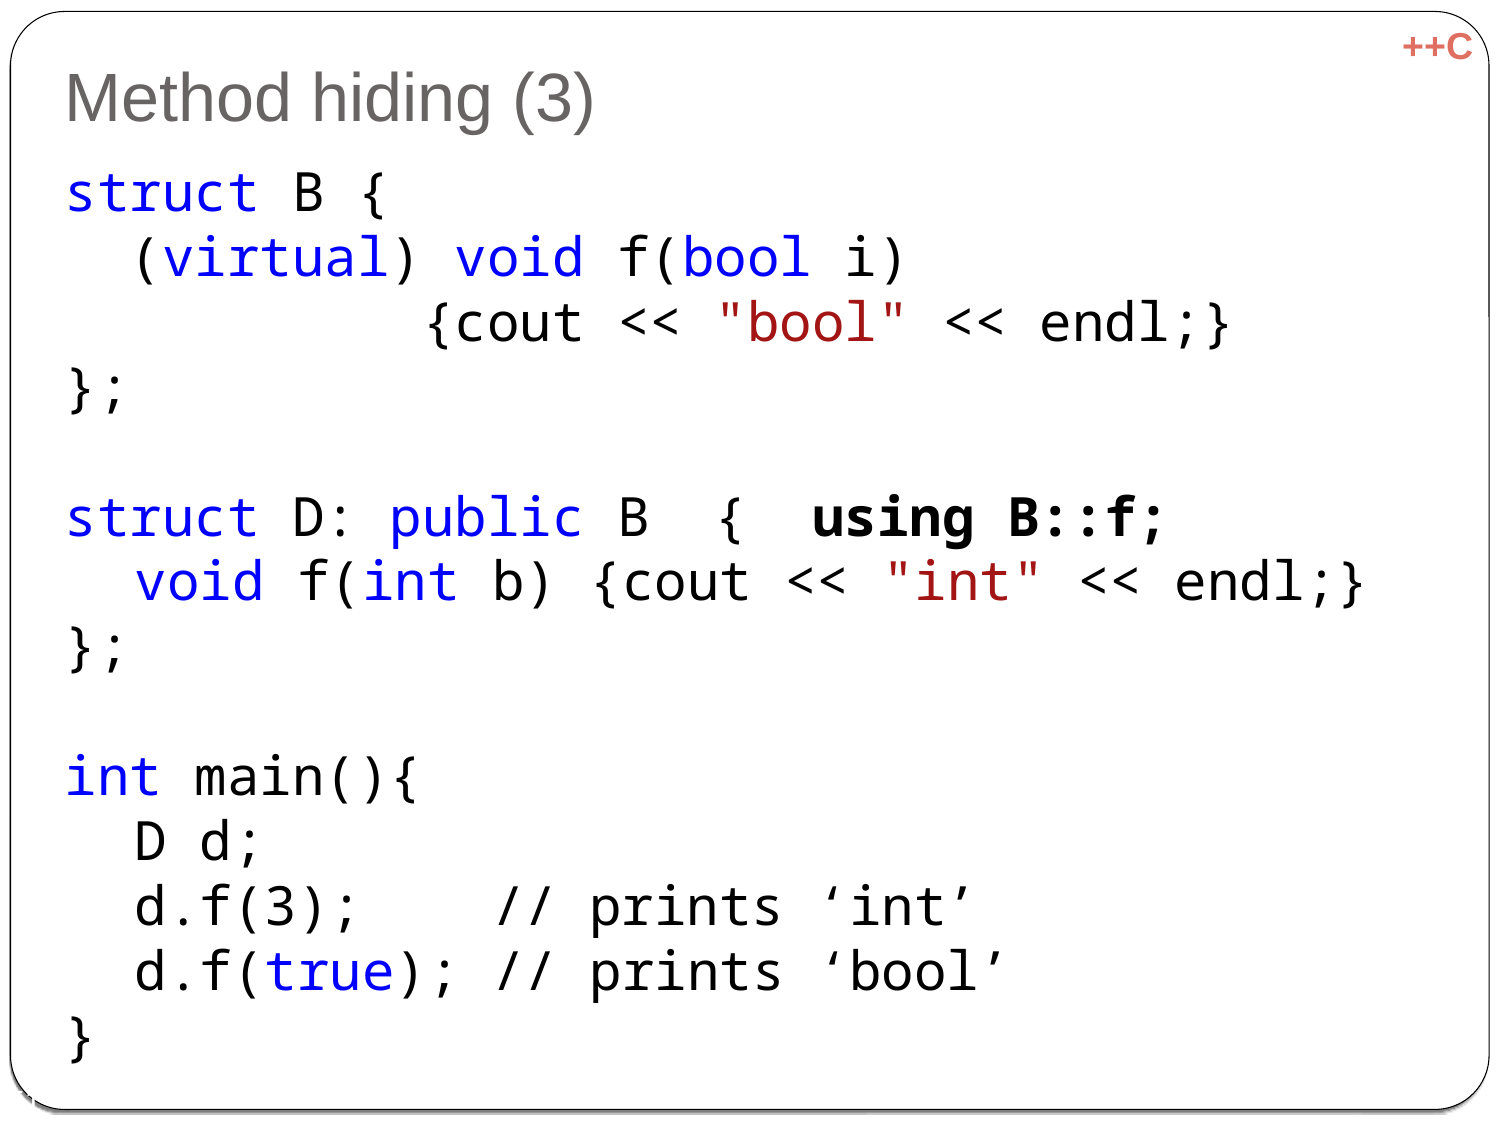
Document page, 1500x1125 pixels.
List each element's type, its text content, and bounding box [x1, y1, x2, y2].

slide_number <number> [0, 1074, 50, 1125]
list struct B { (virtual) void f(bool i) {cout << "bool" << endl;} }; struct D: public B { using B::f; void f(int b) {cout << "int" << endl;} }; int main(){ D d; d.f(3); // prints ‘int’ d.f(true); // prints ‘bool’ } [50, 149, 1450, 1088]
title Method hiding (3) [50, 45, 1450, 149]
